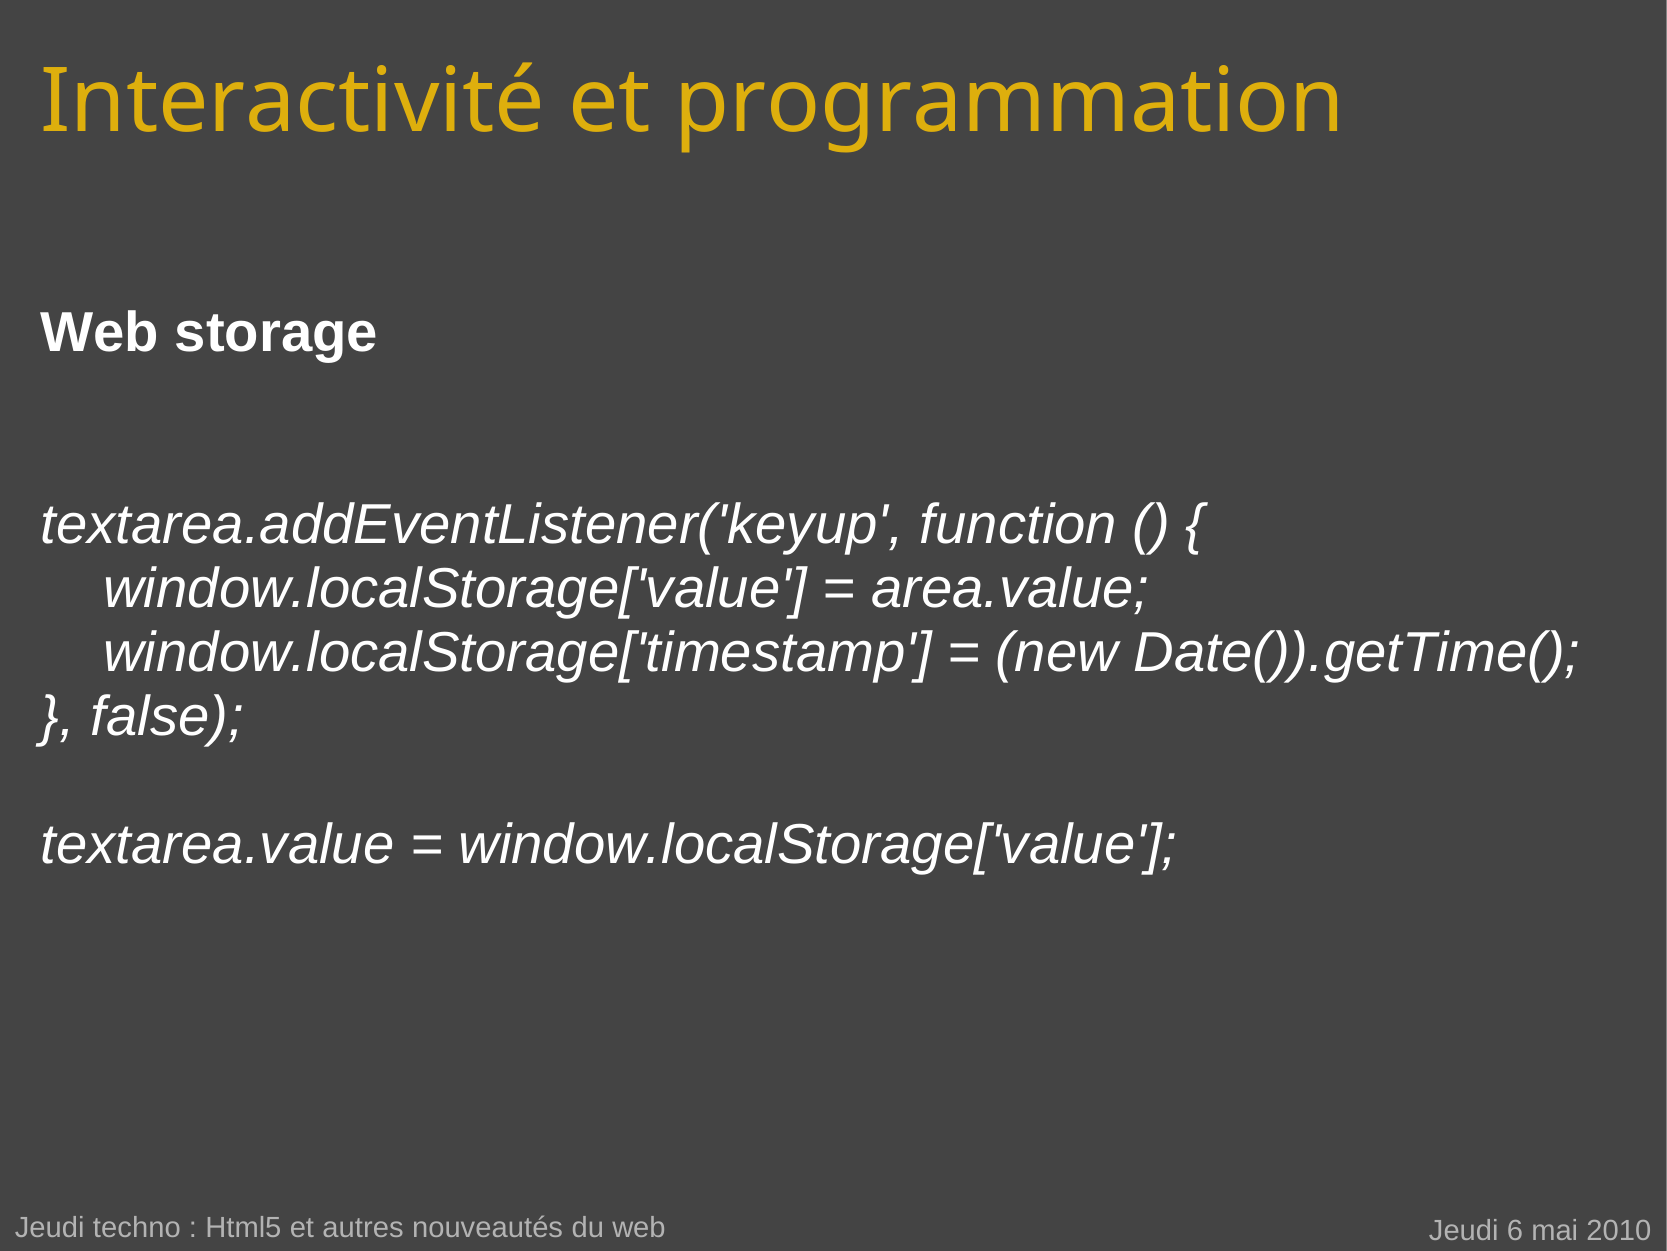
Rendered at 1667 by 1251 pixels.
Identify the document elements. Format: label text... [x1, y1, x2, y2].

picture [0, 0, 1667, 1251]
title Interactivité et programmation [40, 50, 1627, 201]
list Web storage textarea.addEventListener('keyup', function () { window.localStorage['value'] = area.value; window.localStorage['timestamp'] = (new Date()).getTime(); }, false); textarea.value = window.localStorage['value']; [40, 300, 1627, 1201]
